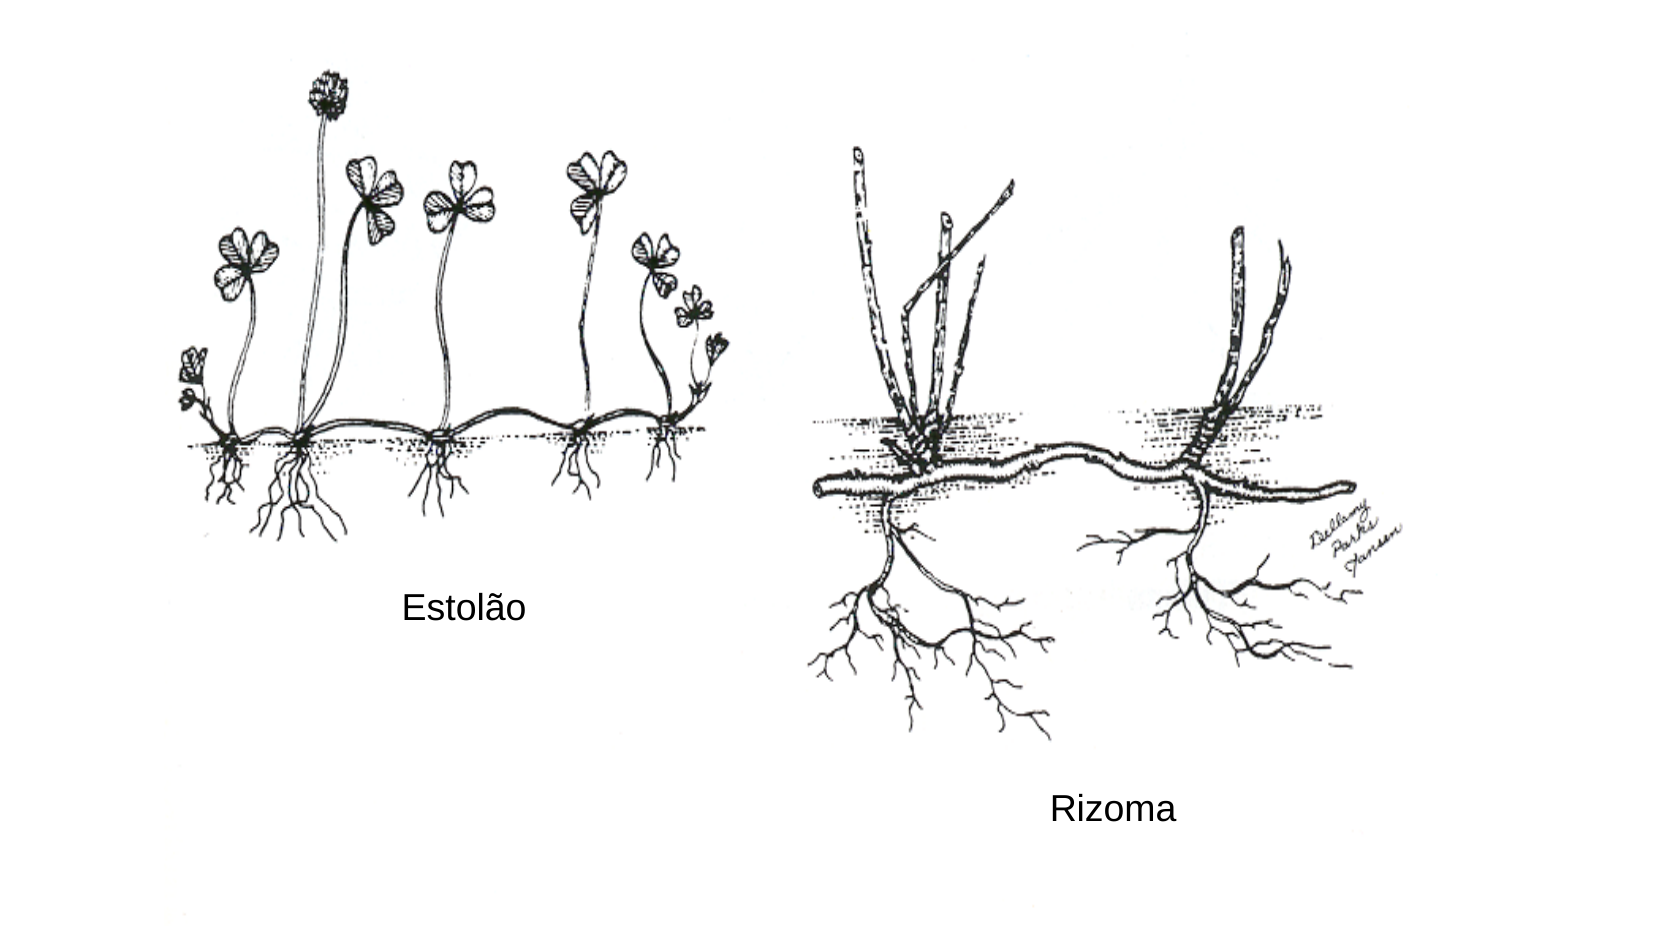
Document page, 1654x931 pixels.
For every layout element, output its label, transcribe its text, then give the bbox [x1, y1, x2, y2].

text_box Rizoma [1035, 780, 1201, 837]
picture [164, 29, 1471, 926]
text_box [963, 750, 1279, 886]
text_box Estolão [386, 579, 552, 636]
text_box [315, 570, 631, 706]
